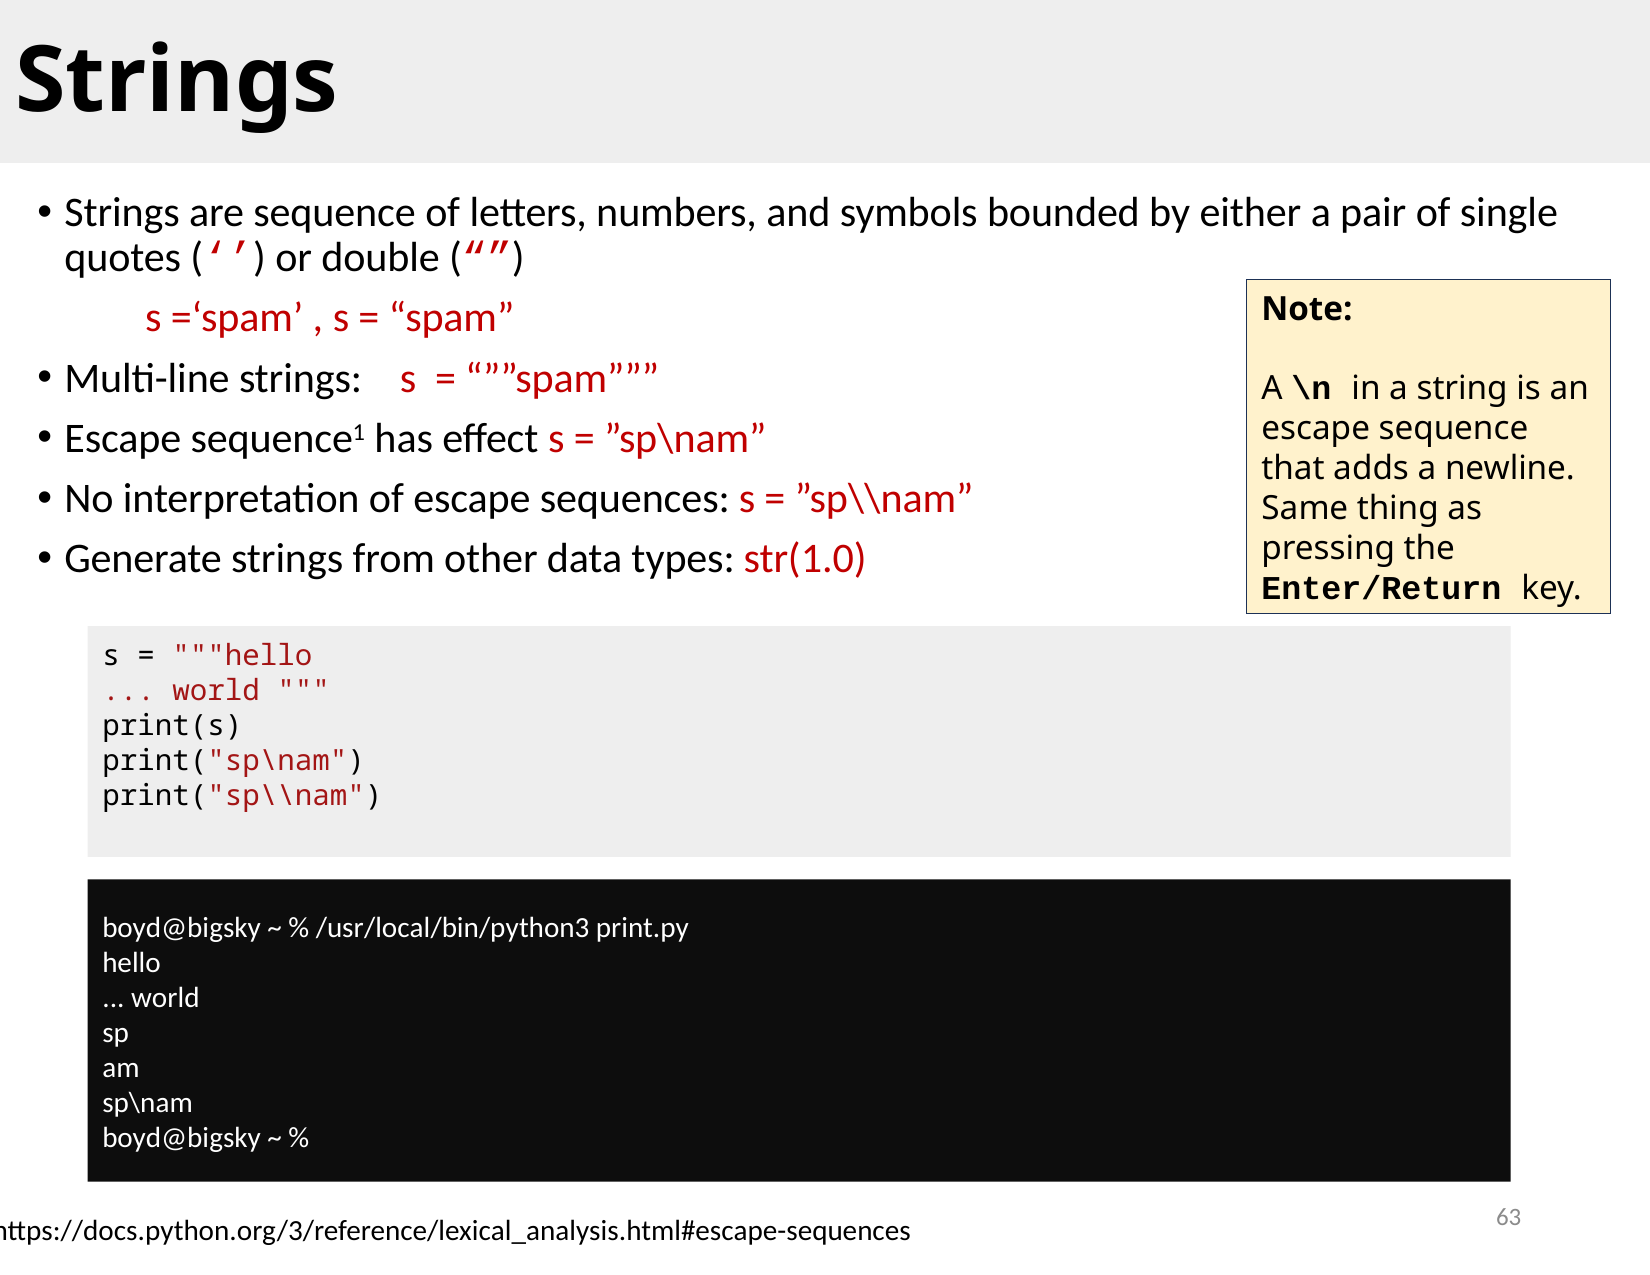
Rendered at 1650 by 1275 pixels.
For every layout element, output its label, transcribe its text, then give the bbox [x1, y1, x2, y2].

text_box Note: A \n in a string is an escape sequence that adds a newline. Same thing as pressing the Enter/Return key. [1246, 279, 1611, 614]
text_box s = """hello ... world """ print(s) print("sp\nam") print("sp\\nam") [87, 626, 1511, 857]
text_box 1 https://docs.python.org/3/reference/lexical_analysis.html#escape-sequences [0, 1203, 927, 1254]
text_box boyd@bigsky ~ % /usr/local/bin/python3 print.py hello ... world sp am sp\nam boyd@bigsky ~ % [87, 879, 1511, 1182]
title Strings [0, 0, 1650, 163]
list Strings are sequence of letters, numbers, and symbols bounded by either a pair of single quotes (‘’) or double (“”) s =‘spam’ , s = “spam” Multi-line strings: s = “””spam””” Escape sequence1 has effect s = ”sp\nam” No interpretation of escape sequences: s = ”sp\\nam” Generate strings from other data types: str(1.0) [22, 182, 1580, 592]
